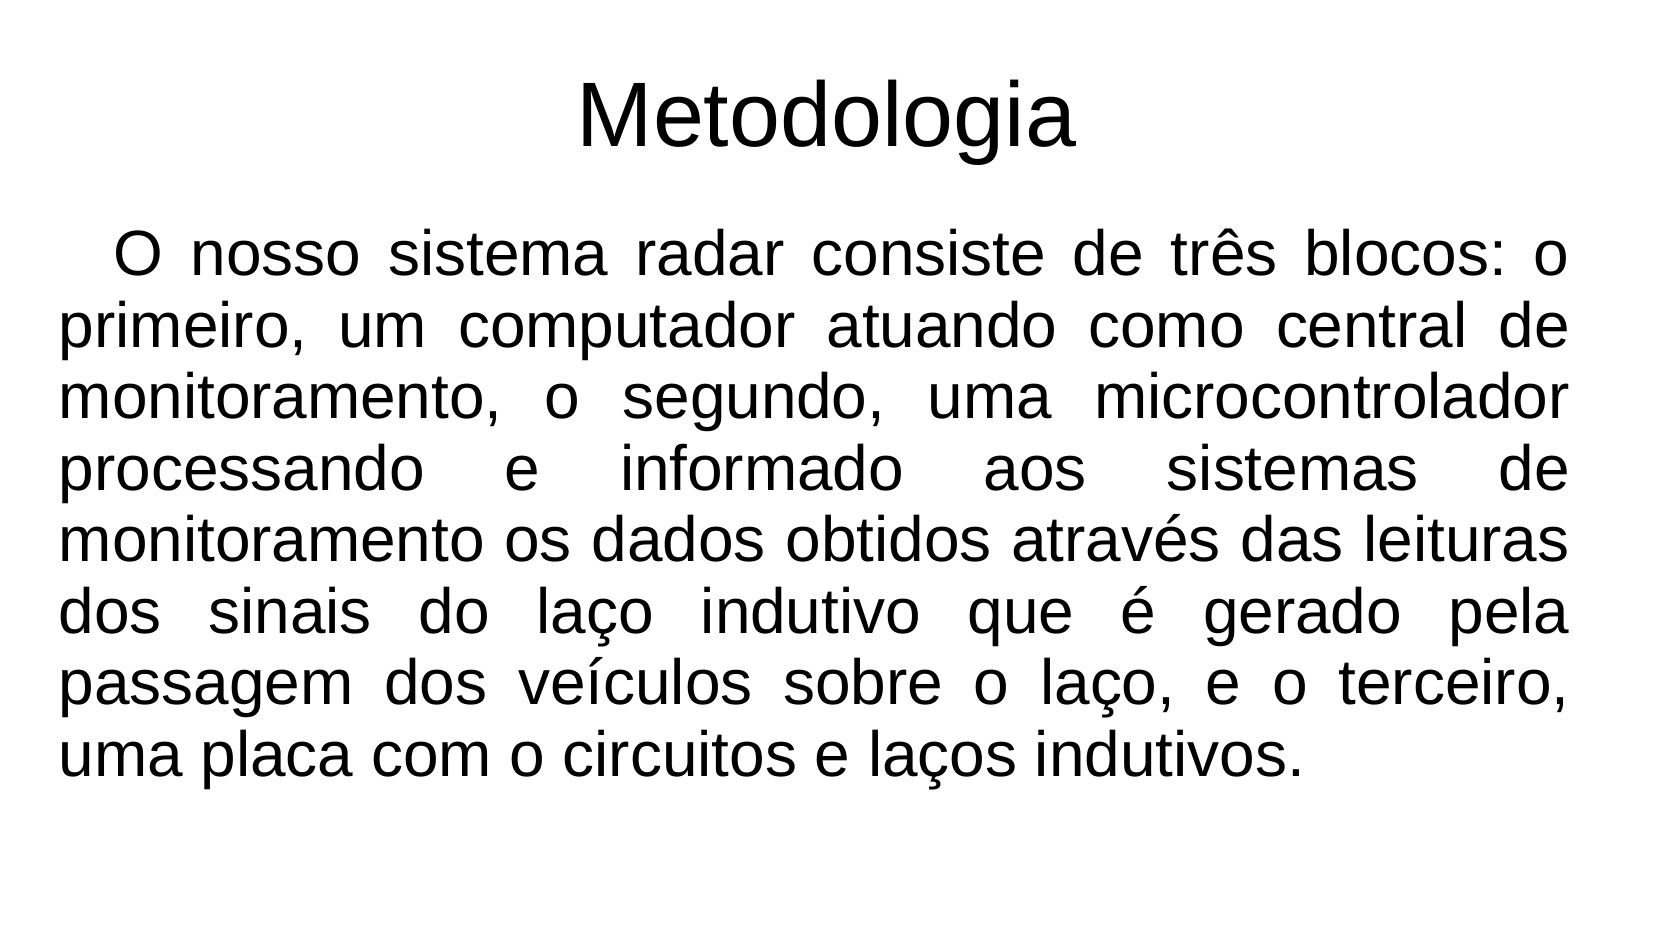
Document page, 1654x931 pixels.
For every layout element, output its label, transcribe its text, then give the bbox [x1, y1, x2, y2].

title Metodologia [82, 37, 1571, 193]
list O nosso sistema radar consiste de três blocos: o primeiro, um computador atuando como central de monitoramento, o segundo, uma microcontrolador processando e informado aos sistemas de monitoramento os dados obtidos através das leituras dos sinais do laço indutivo que é gerado pela passagem dos veículos sobre o laço, e o terceiro, uma placa com o circuitos e laços indutivos. [59, 217, 1571, 863]
